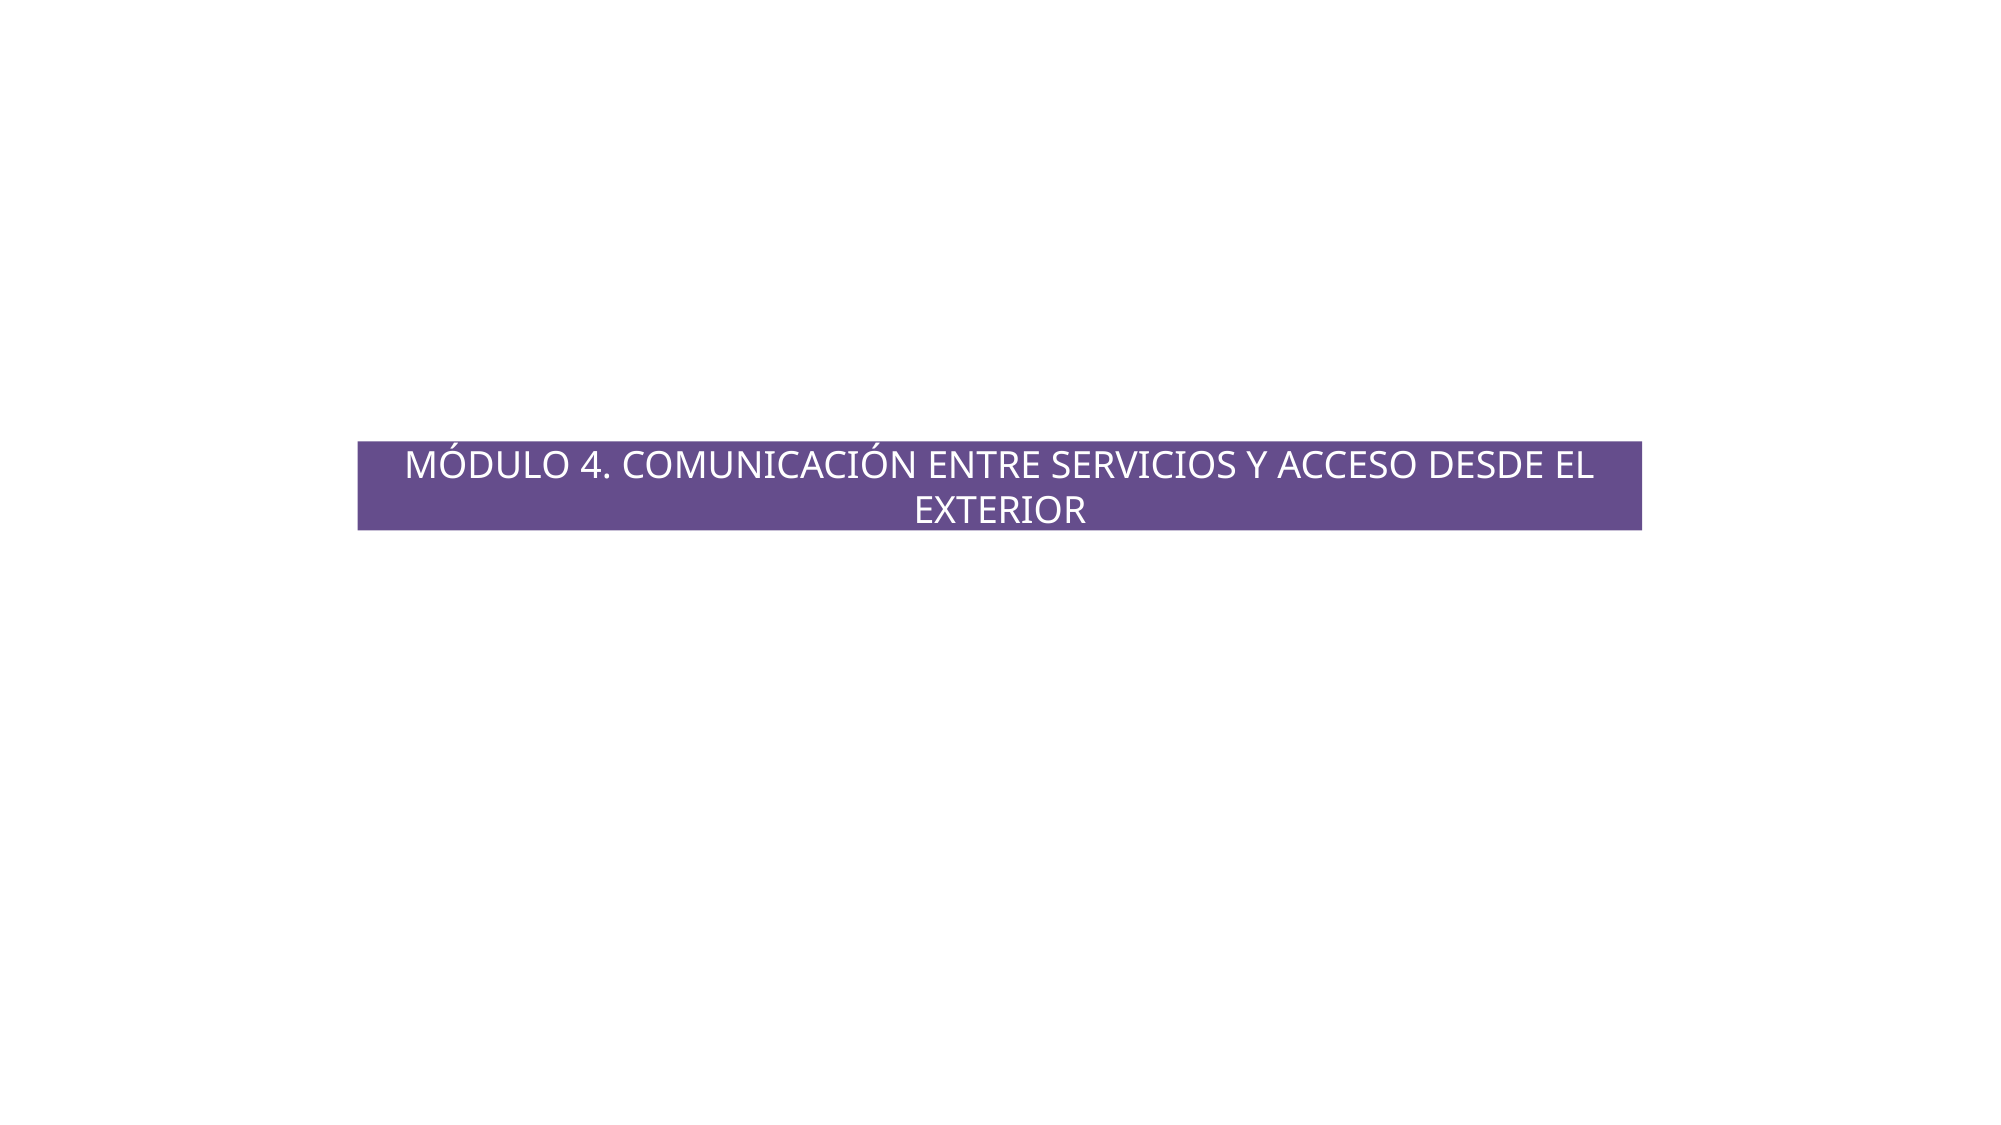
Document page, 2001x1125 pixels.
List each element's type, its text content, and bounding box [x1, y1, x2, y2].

text_box MÓDULO 4. COMUNICACIÓN ENTRE SERVICIOS Y ACCESO DESDE EL EXTERIOR [357, 441, 1643, 531]
